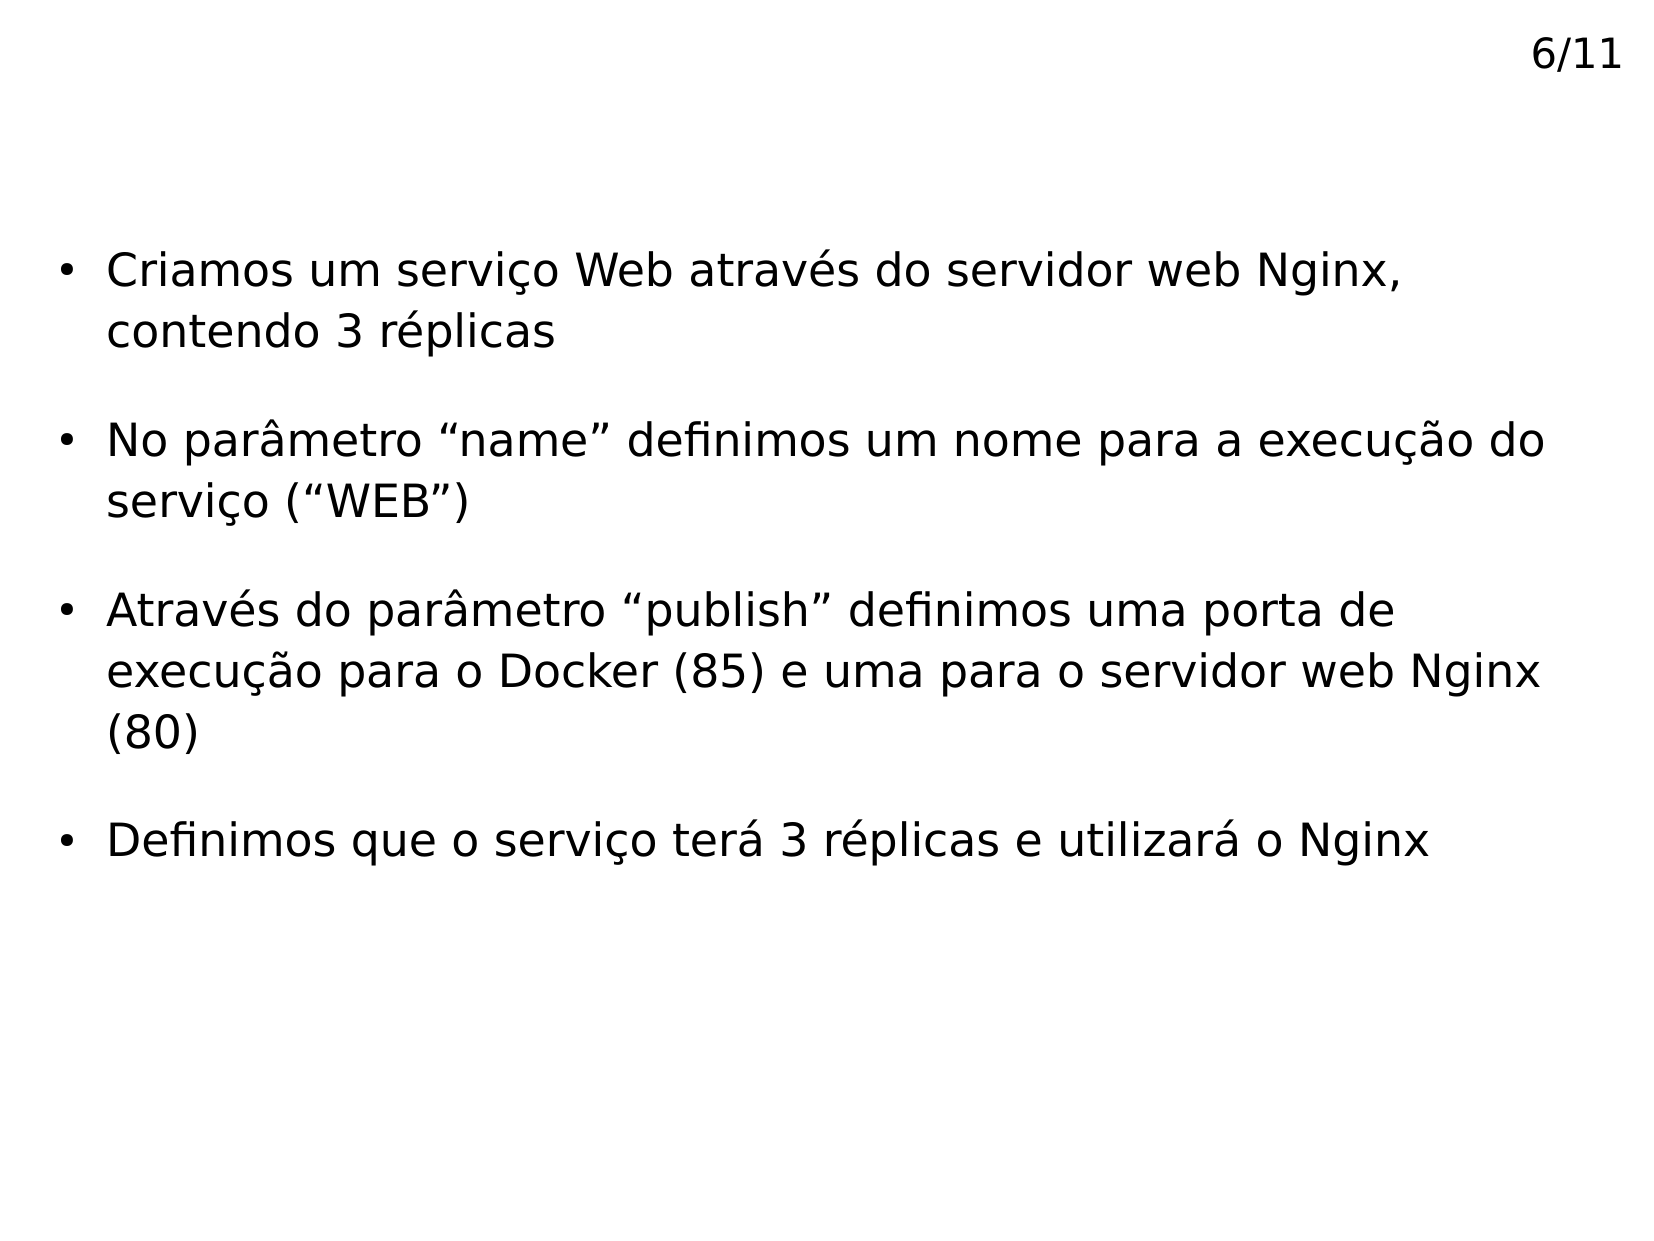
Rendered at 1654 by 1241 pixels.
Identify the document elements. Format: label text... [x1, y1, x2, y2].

list Criamos um serviço Web através do servidor web Nginx, contendo 3 réplicas No parâmetro “name” definimos um nome para a execução do serviço (“WEB”) Através do parâmetro “publish” definimos uma porta de execução para o Docker (85) e uma para o servidor web Nginx (80) Definimos que o serviço terá 3 réplicas e utilizará o Nginx [59, 236, 1595, 1211]
